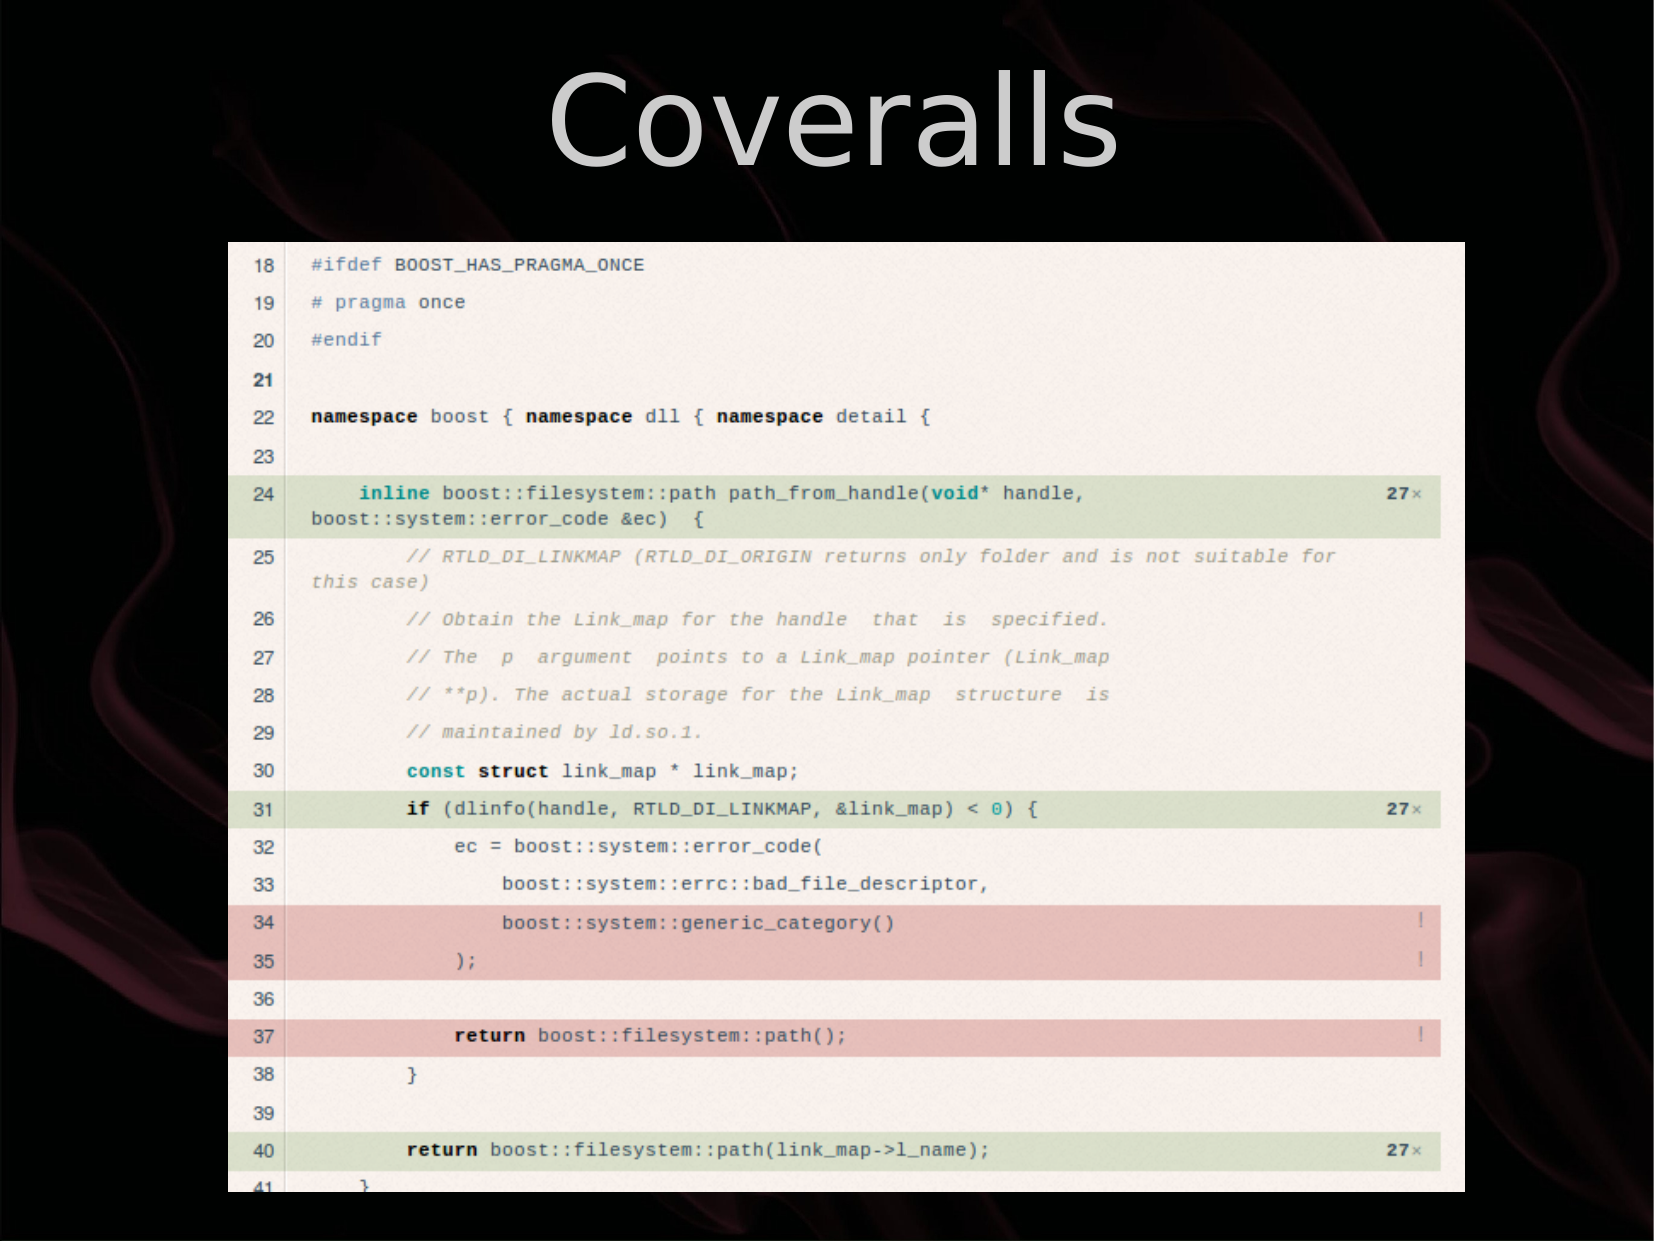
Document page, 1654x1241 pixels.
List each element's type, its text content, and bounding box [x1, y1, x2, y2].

picture [0, 0, 1654, 1241]
title Coveralls [90, 45, 1579, 200]
